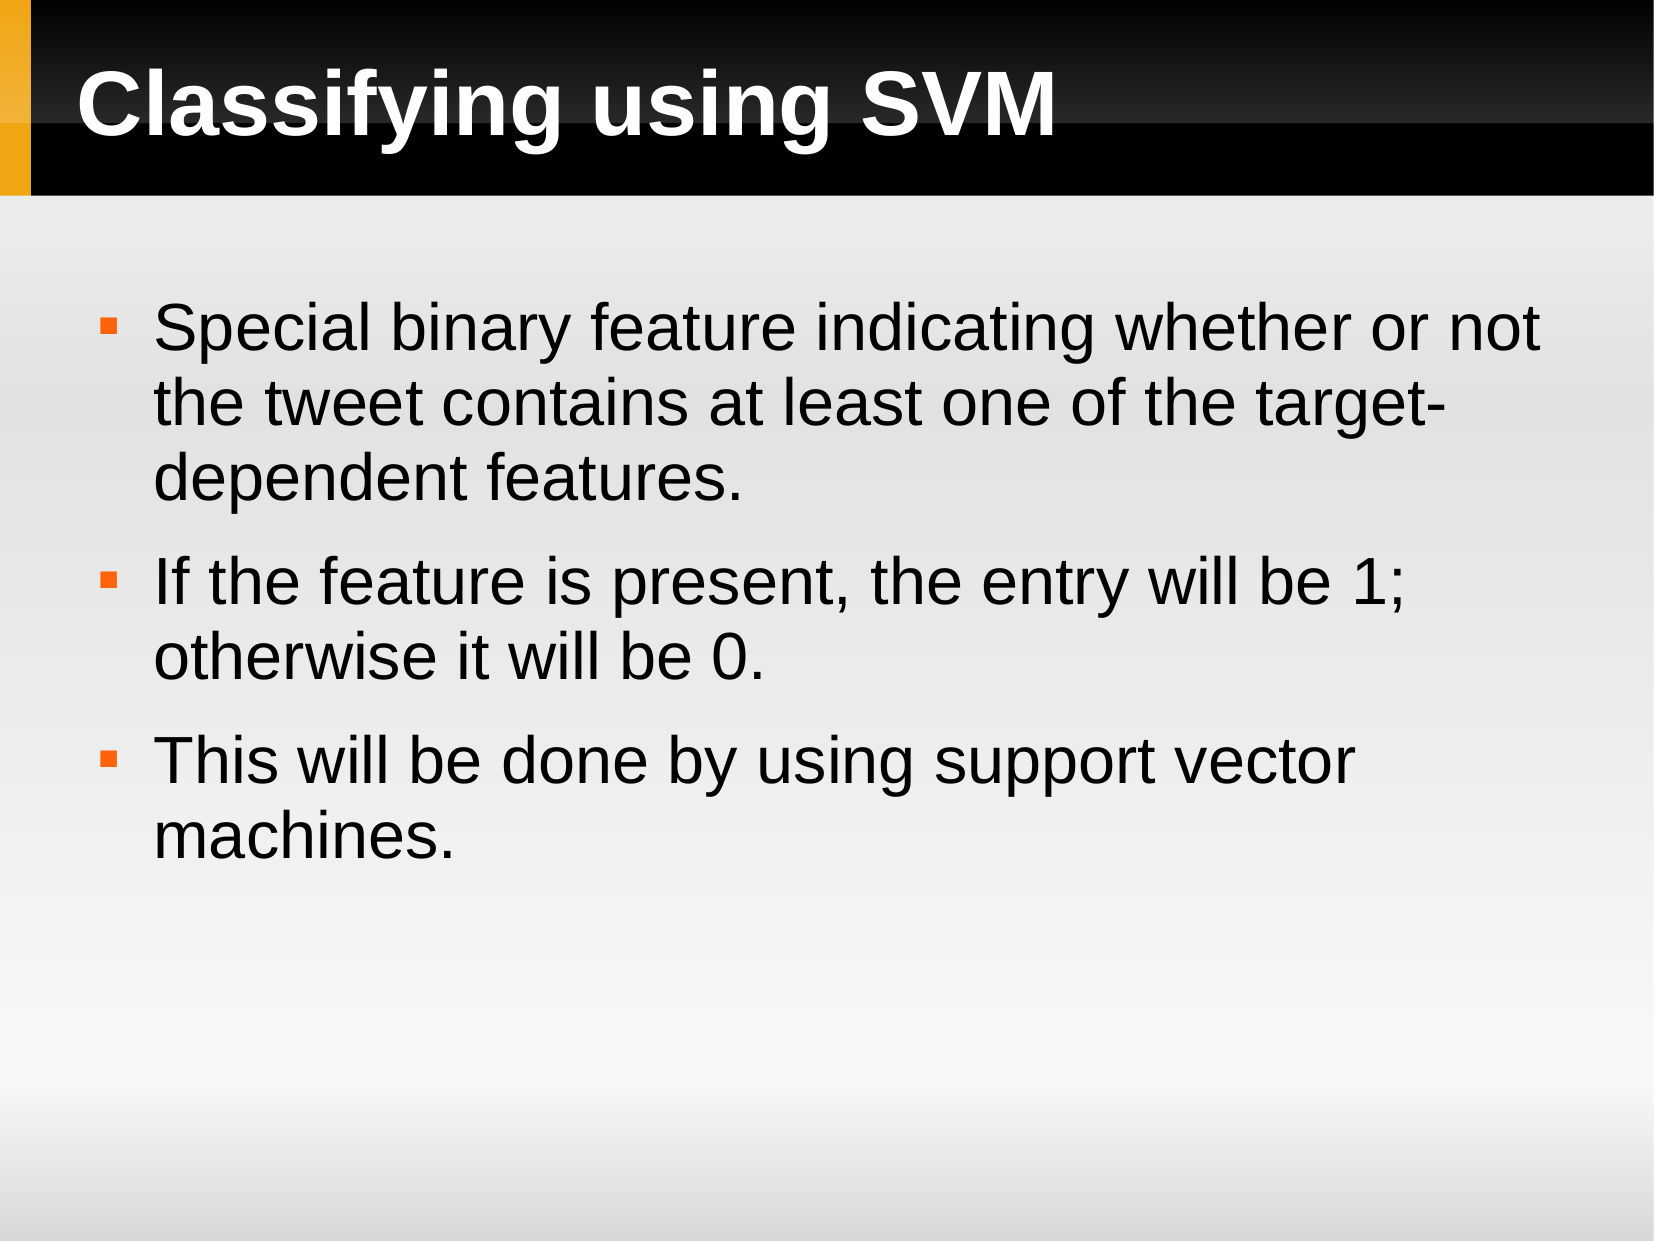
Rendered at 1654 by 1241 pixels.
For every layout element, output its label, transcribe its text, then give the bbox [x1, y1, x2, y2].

picture [0, 0, 1654, 1241]
list Special binary feature indicating whether or not the tweet contains at least one of the target-dependent features. If the feature is present, the entry will be 1; otherwise it will be 0. This will be done by using support vector machines. [82, 290, 1571, 1109]
title Classifying using SVM [76, 0, 1565, 208]
